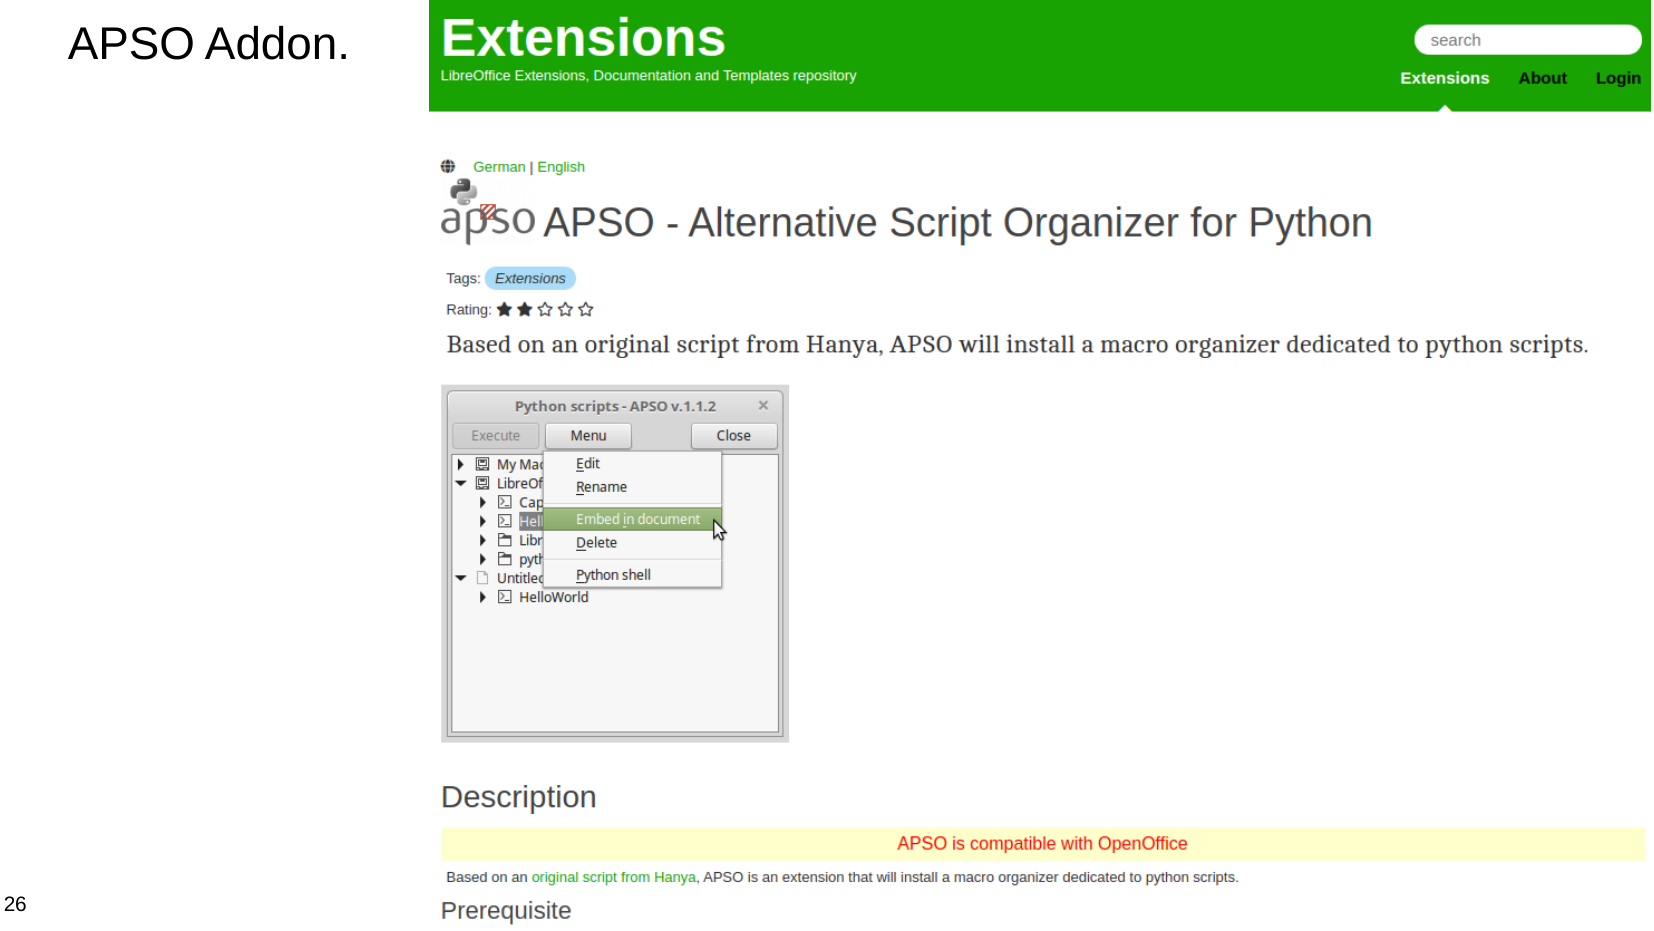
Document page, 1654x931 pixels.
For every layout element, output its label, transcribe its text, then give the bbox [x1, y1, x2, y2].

subtitle APSO Addon. [67, 17, 429, 78]
text_box <number> [0, 885, 113, 924]
picture [429, 0, 1651, 930]
